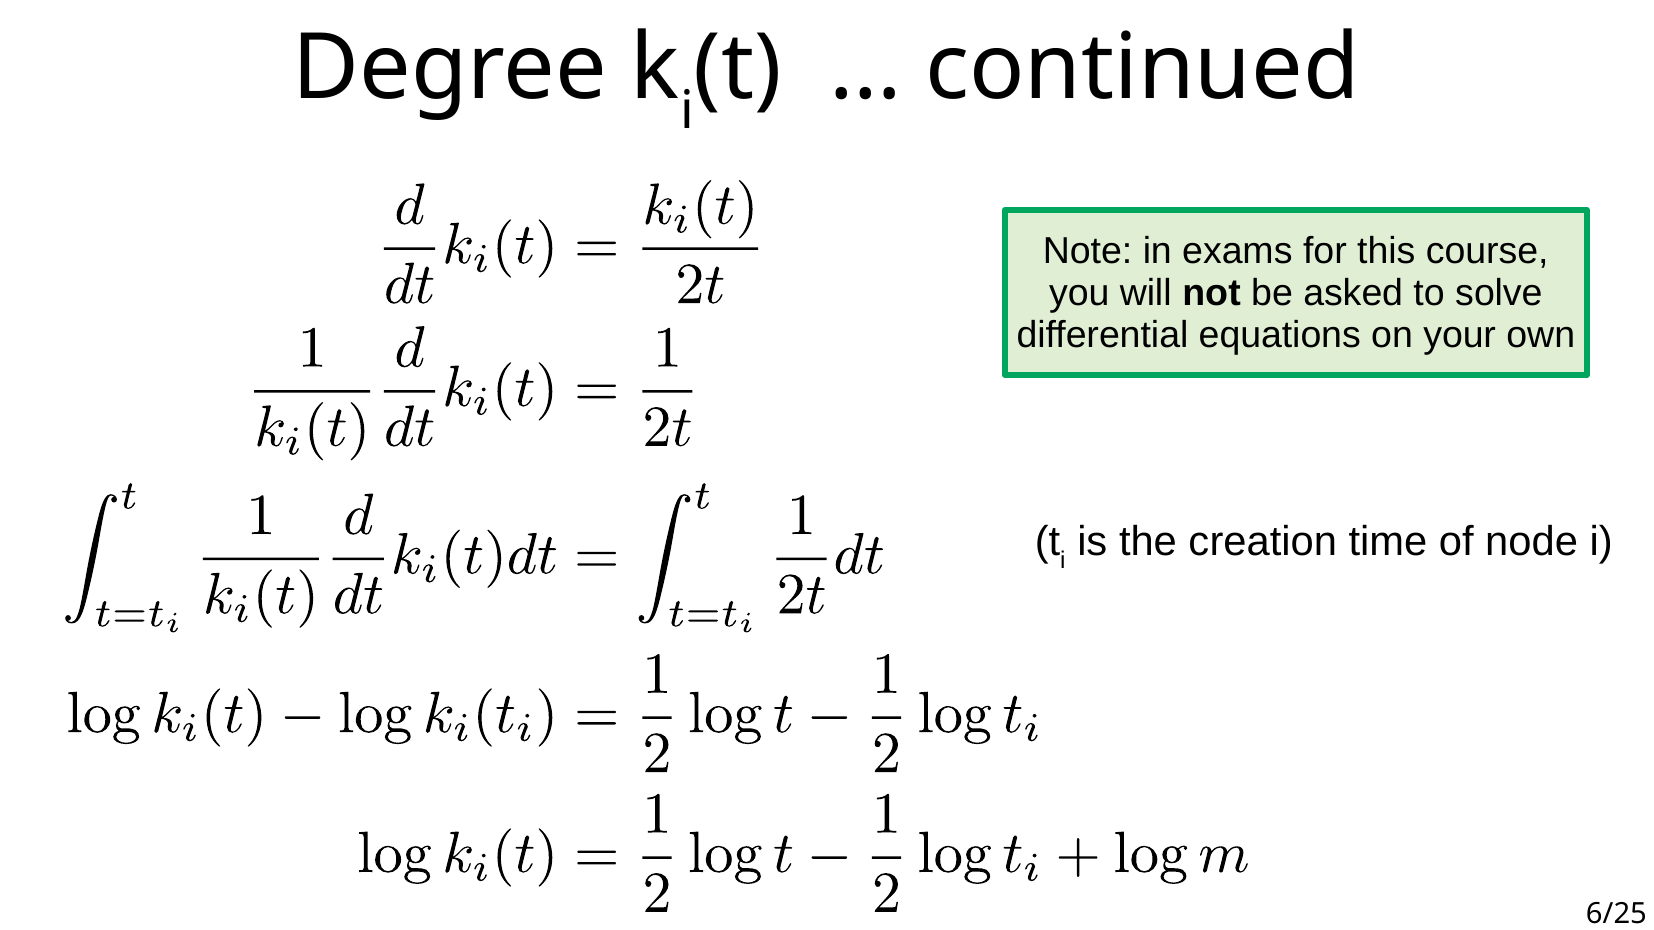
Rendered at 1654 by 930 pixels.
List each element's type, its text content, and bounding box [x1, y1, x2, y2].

text_box Note: in exams for this course, you will not be asked to solve differential equations on your own [1005, 209, 1587, 376]
text_box [61, 180, 1250, 912]
text_box (ti is the creation time of node i) [1020, 510, 1636, 614]
title Degree ki(t) … continued [82, 0, 1571, 148]
